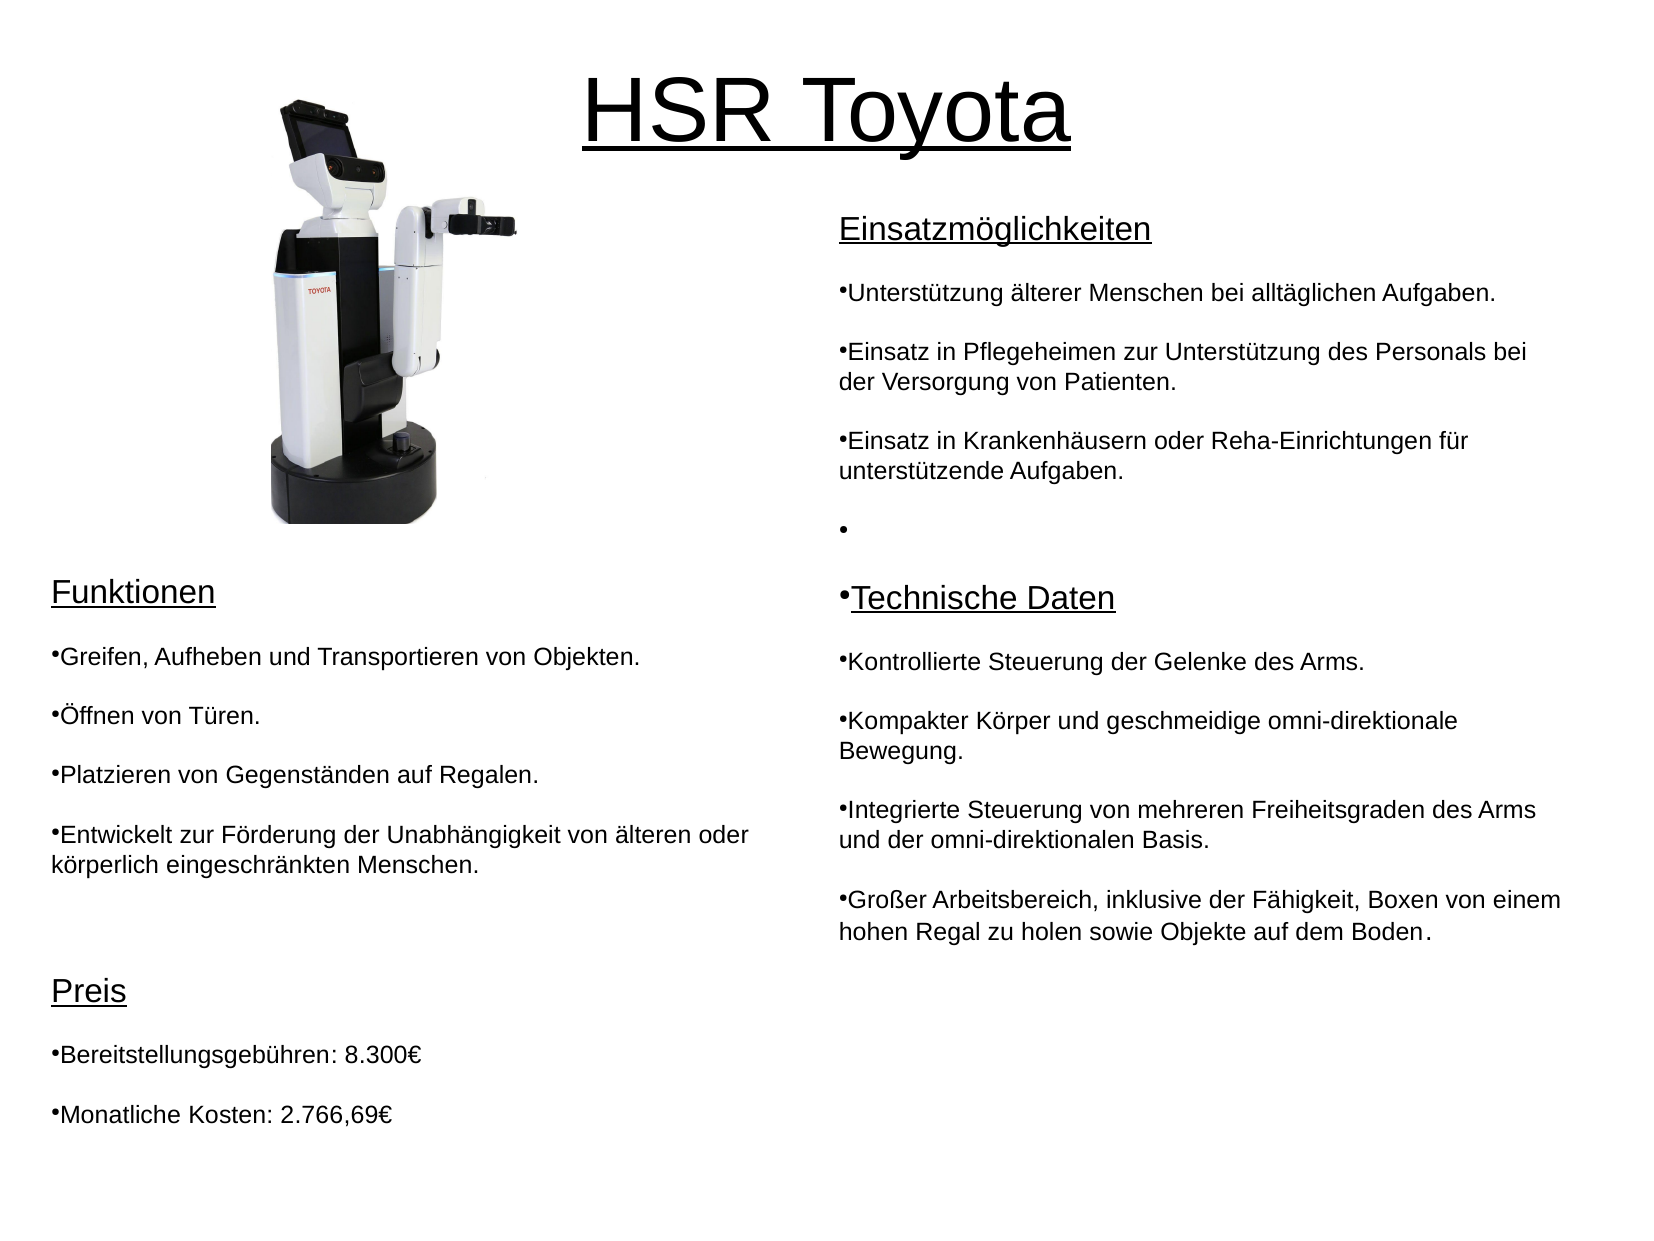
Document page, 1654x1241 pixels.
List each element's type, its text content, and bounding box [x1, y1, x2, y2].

picture [271, 97, 521, 524]
title HSR Toyota [82, 49, 1571, 257]
list Einsatzmöglichkeiten Unterstützung älterer Menschen bei alltäglichen Aufgaben. Einsatz in Pflegeheimen zur Unterstützung des Personals bei der Versorgung von Patienten. Einsatz in Krankenhäusern oder Reha-Einrichtungen für unterstützende Aufgaben. Technische Daten Kontrollierte Steuerung der Gelenke des Arms. Kompakter Körper und geschmeidige omni-direktionale Bewegung. Integrierte Steuerung von mehreren Freiheitsgraden des Arms und der omni-direktionalen Basis. Großer Arbeitsbereich, inklusive der Fähigkeit, Boxen von einem hohen Regal zu holen sowie Objekte auf dem Boden. [838, 206, 1565, 1127]
list Funktionen Greifen, Aufheben und Transportieren von Objekten. Öffnen von Türen. Platzieren von Gegenständen auf Regalen. Entwickelt zur Förderung der Unabhängigkeit von älteren oder körperlich eingeschränkten Menschen. Preis Bereitstellungsgebühren: 8.300€ Monatliche Kosten: 2.766,69€ [51, 501, 778, 1165]
